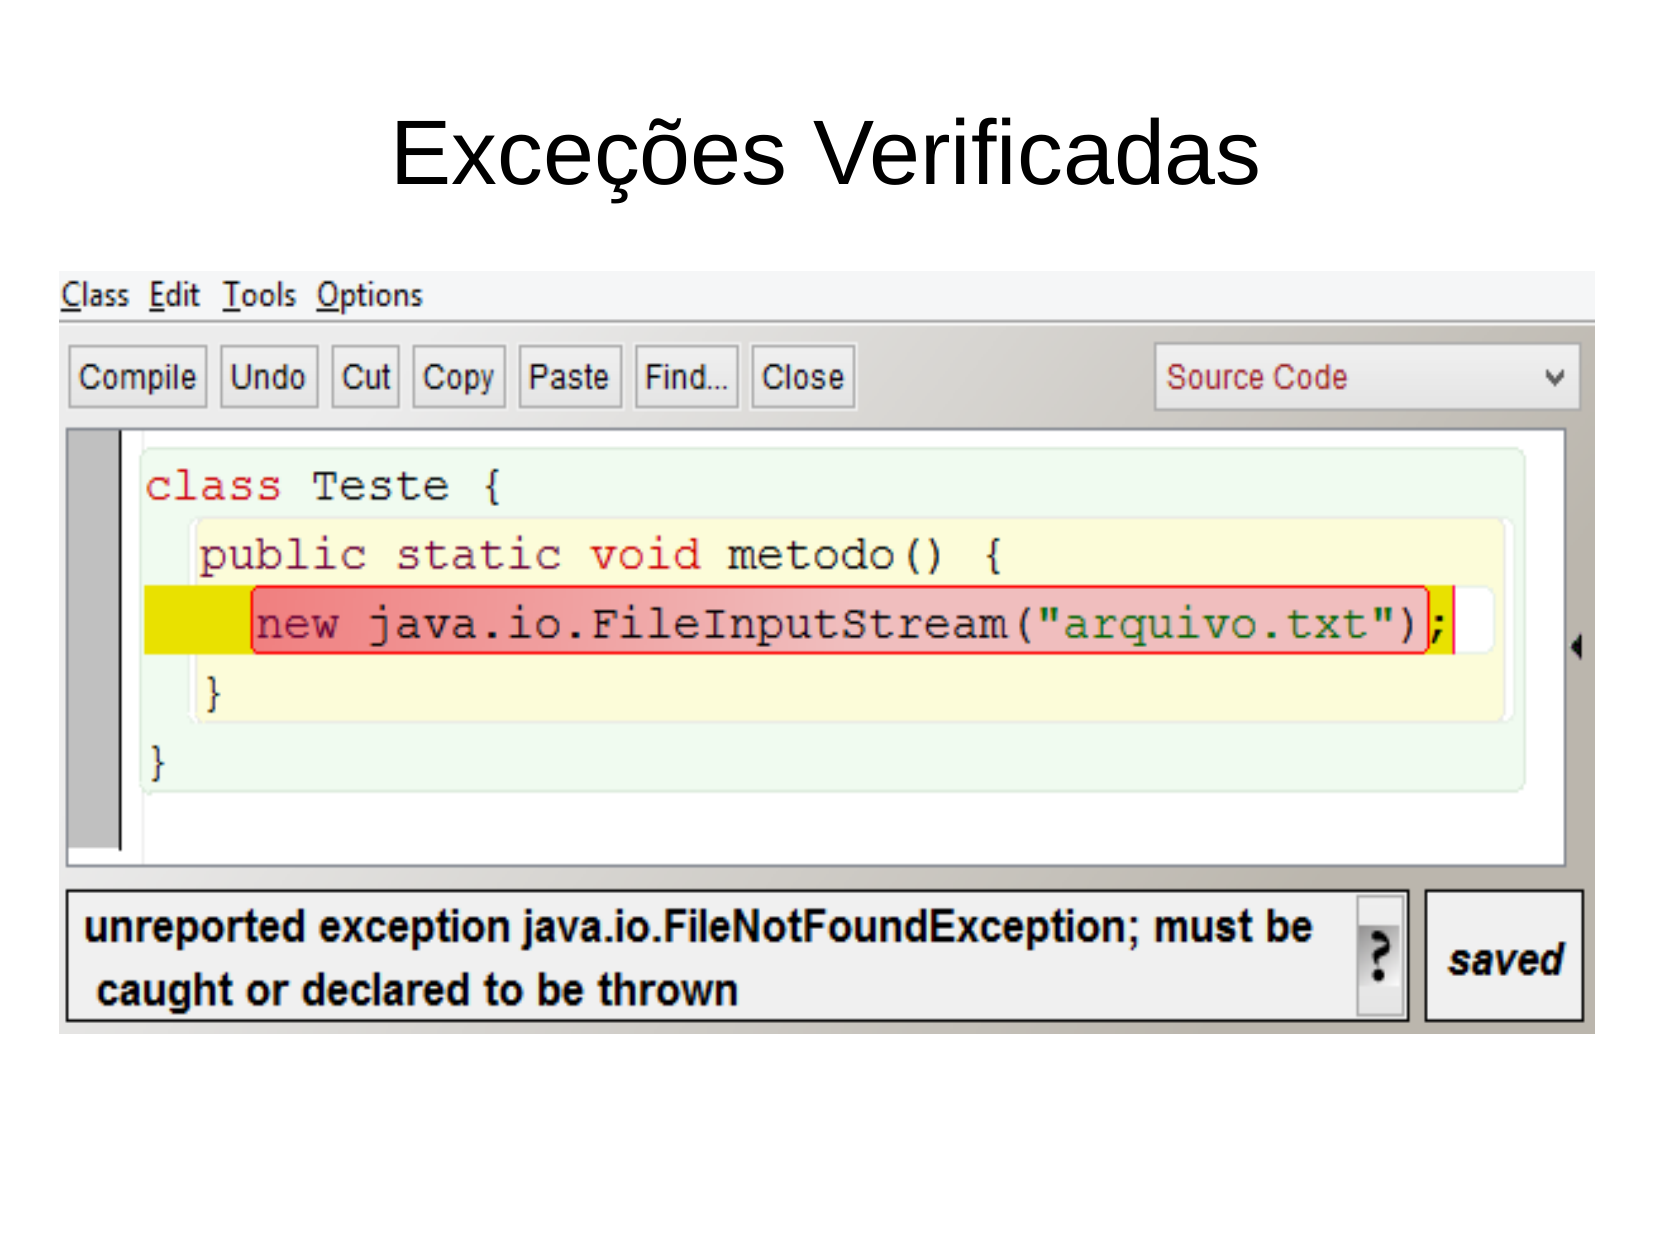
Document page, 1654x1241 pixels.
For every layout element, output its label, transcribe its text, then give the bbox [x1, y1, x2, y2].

title Exceções Verificadas [82, 49, 1571, 257]
picture [59, 271, 1595, 1034]
